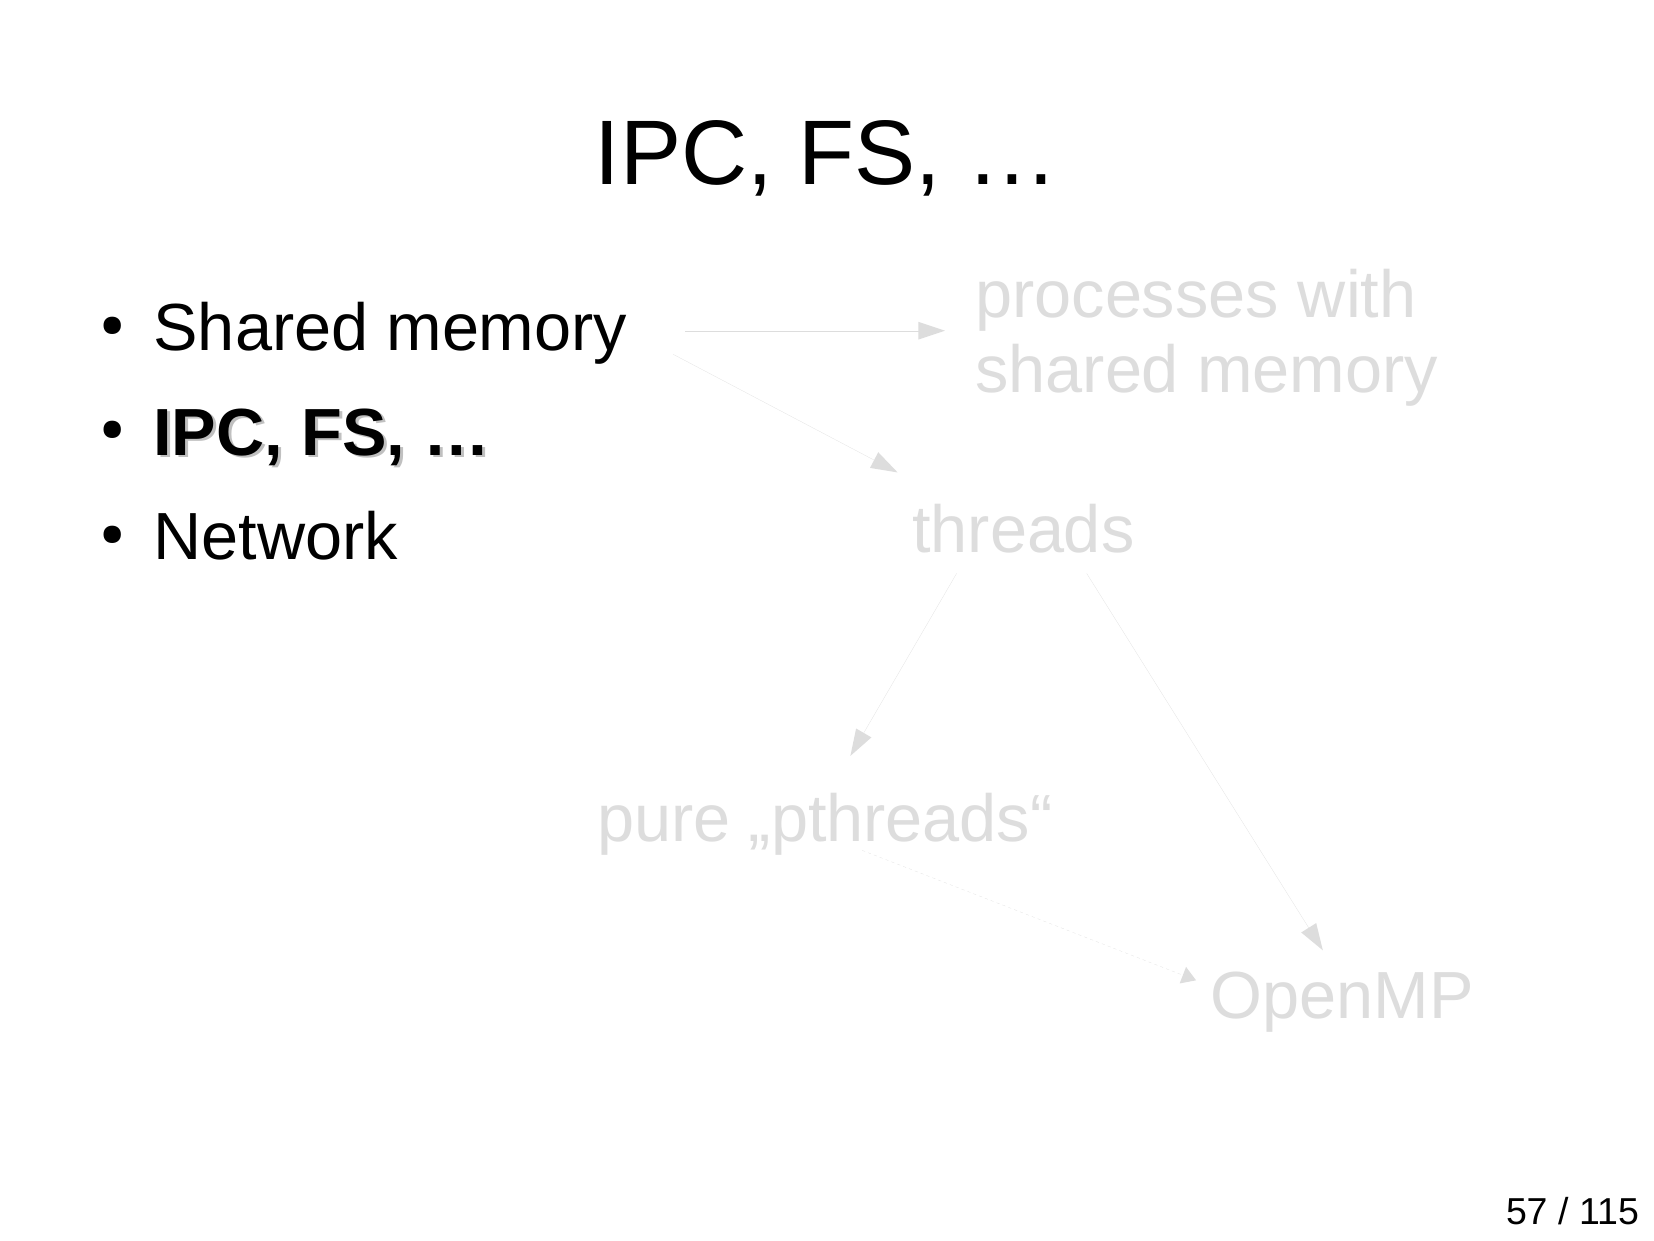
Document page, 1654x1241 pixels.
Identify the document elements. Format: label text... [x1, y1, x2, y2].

text_box threads [897, 484, 1151, 574]
list Shared memory IPC, FS, … Network [82, 290, 1571, 1010]
title IPC, FS, … [82, 49, 1571, 257]
text_box pure „pthreads“ [582, 773, 1070, 863]
text_box OpenMP [1196, 950, 1496, 1040]
text_box processes with shared memory [960, 250, 1455, 415]
text_box <number> / 115 [1380, 1183, 1654, 1241]
